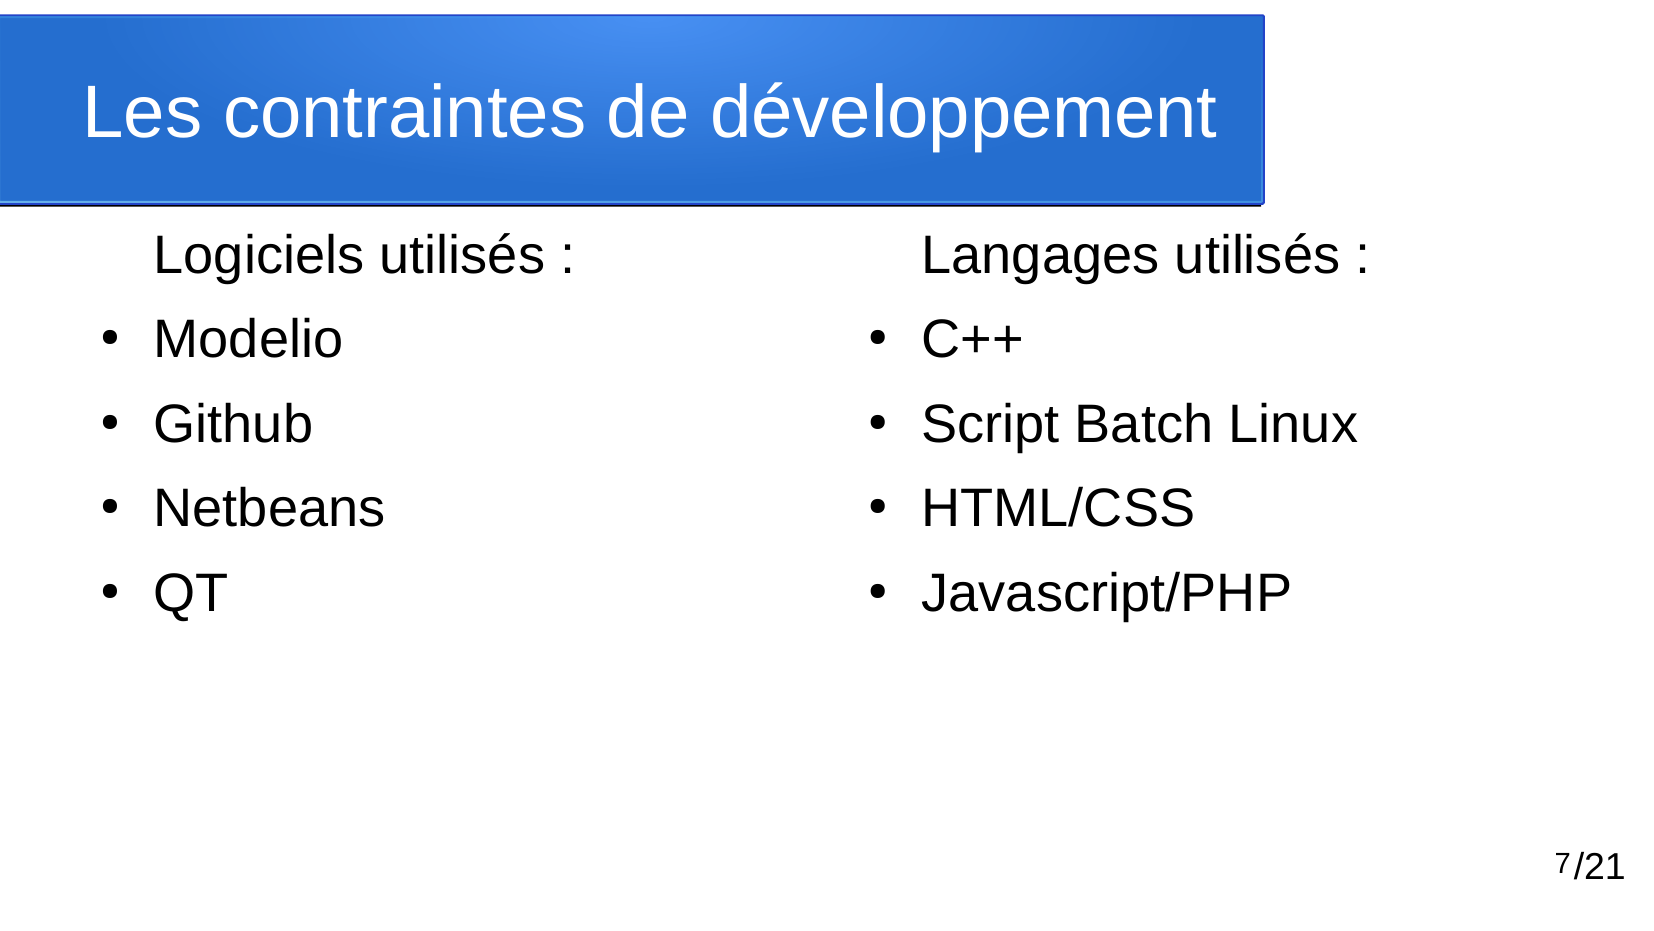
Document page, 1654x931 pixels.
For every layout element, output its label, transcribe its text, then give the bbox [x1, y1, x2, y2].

text_box /21 [1559, 838, 1654, 898]
title Les contraintes de développement [82, 35, 1235, 189]
list Logiciels utilisés : Modelio Github Netbeans QT [82, 224, 638, 638]
list Langages utilisés : C++ Script Batch Linux HTML/CSS Javascript/PHP [850, 224, 1406, 638]
